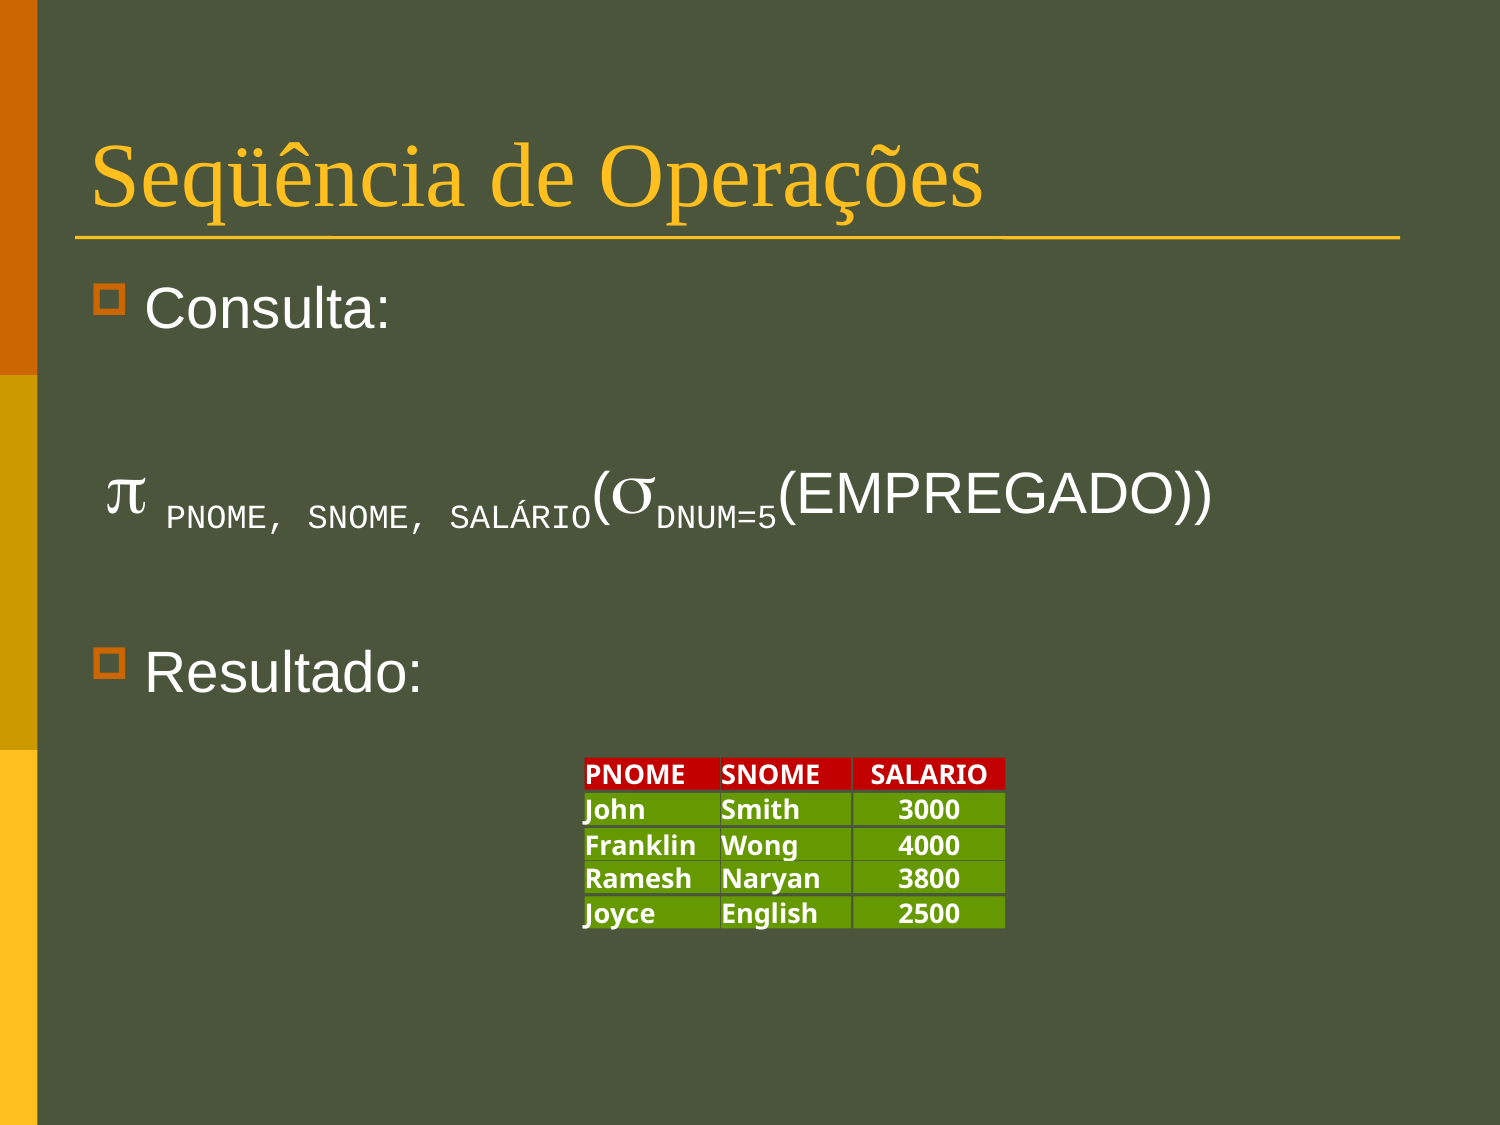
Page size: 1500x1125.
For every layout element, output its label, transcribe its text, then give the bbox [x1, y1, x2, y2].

text_box Smith [721, 792, 852, 826]
text_box SNOME [721, 757, 852, 790]
text_box Franklin [584, 828, 721, 860]
text_box Ramesh [584, 860, 721, 894]
text_box 2500 [853, 896, 1006, 929]
text_box 3800 [853, 860, 1006, 894]
text_box SALARIO [853, 757, 1006, 790]
text_box PNOME [584, 757, 721, 790]
text_box John [584, 792, 721, 826]
list Consulta:  PNOME, SNOME, SALÁRIO(DNUM=5(EMPREGADO))‏ Resultado: [75, 262, 1426, 717]
text_box Naryan [721, 860, 852, 894]
text_box Joyce [584, 896, 721, 929]
title Seqüência de Operações [75, 45, 1426, 233]
text_box 4000 [853, 828, 1006, 860]
text_box Wong [721, 828, 852, 860]
text_box 3000 [853, 792, 1006, 826]
text_box English [721, 896, 852, 929]
